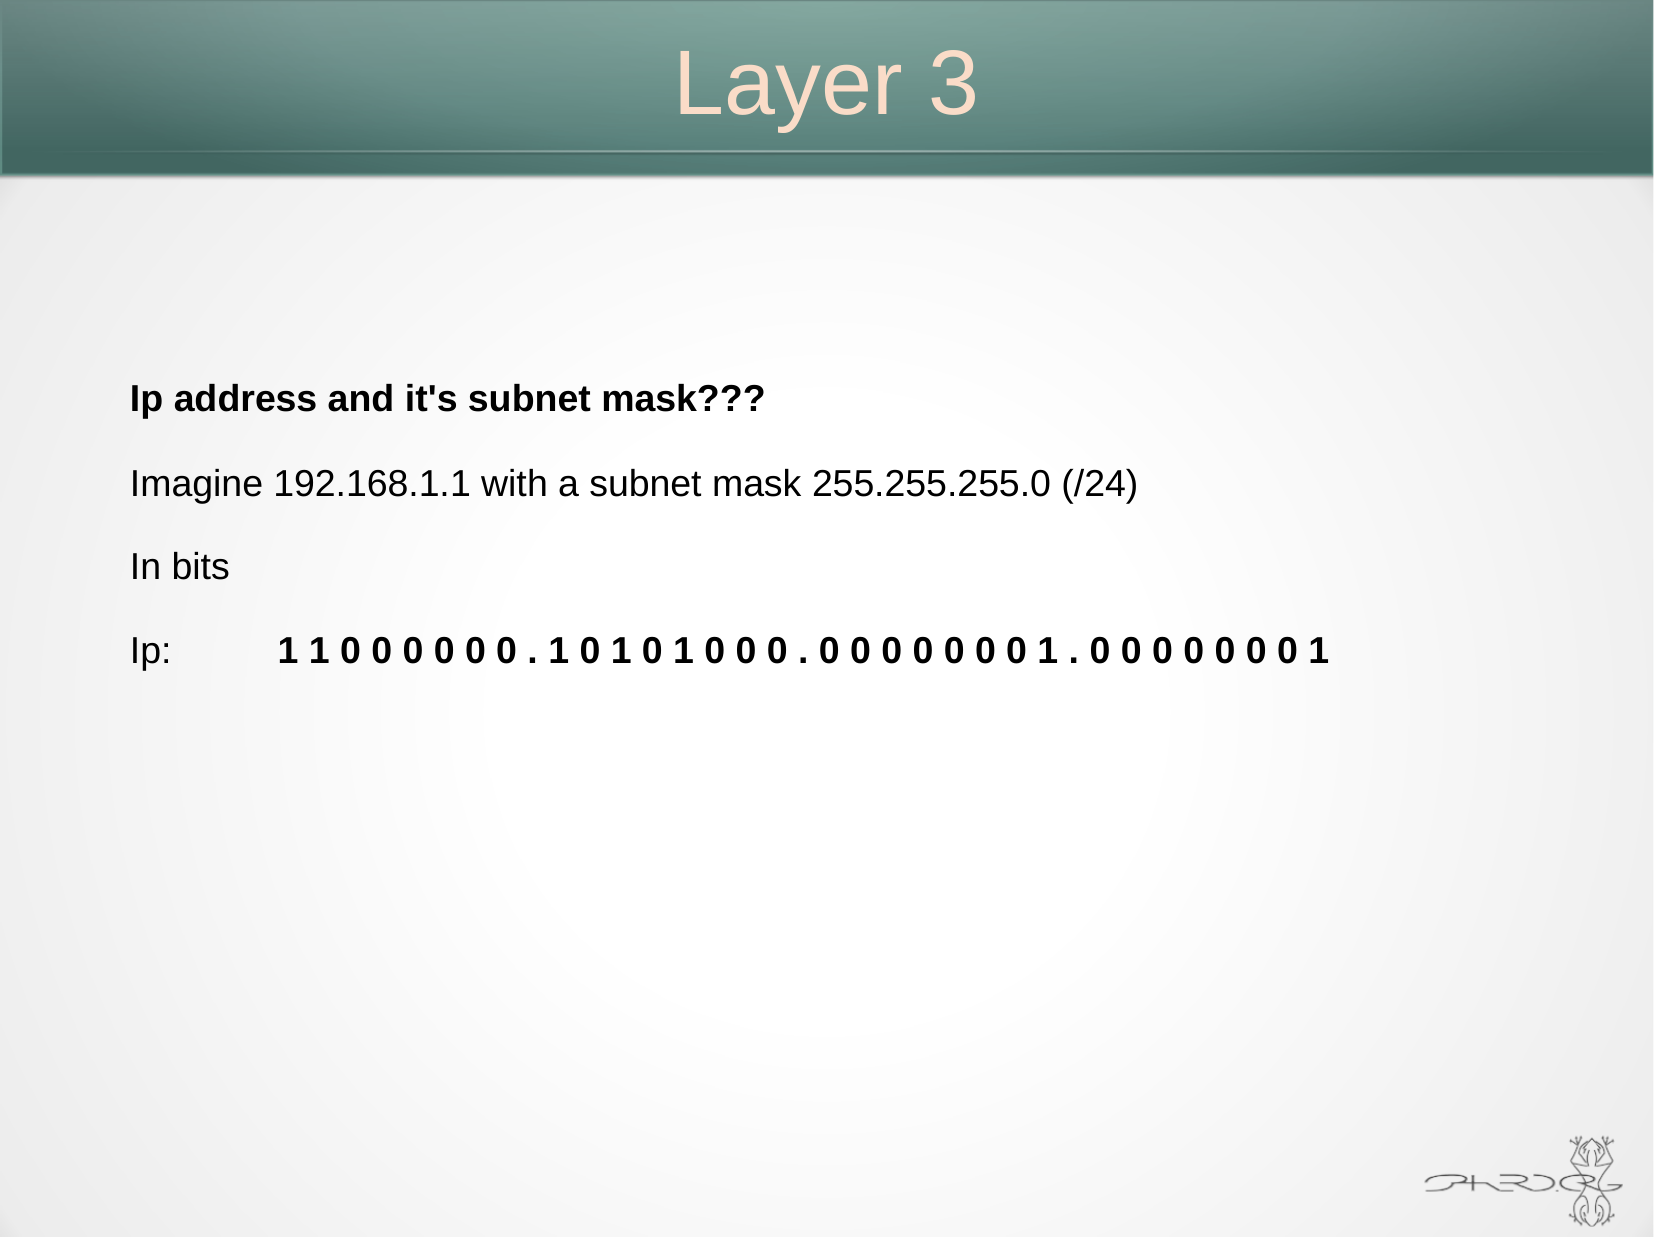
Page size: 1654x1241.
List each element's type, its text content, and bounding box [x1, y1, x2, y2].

title [82, 11, 1571, 154]
text_box Ip address and it's subnet mask??? Imagine 192.168.1.1 with a subnet mask 255.255.255.0 (/24) In bits Ip: 1 1 0 0 0 0 0 0 . 1 0 1 0 1 0 0 0 . 0 0 0 0 0 0 0 1 . 0 0 0 0 0 0 0 1 [129, 377, 1512, 824]
picture [0, 0, 1654, 1237]
